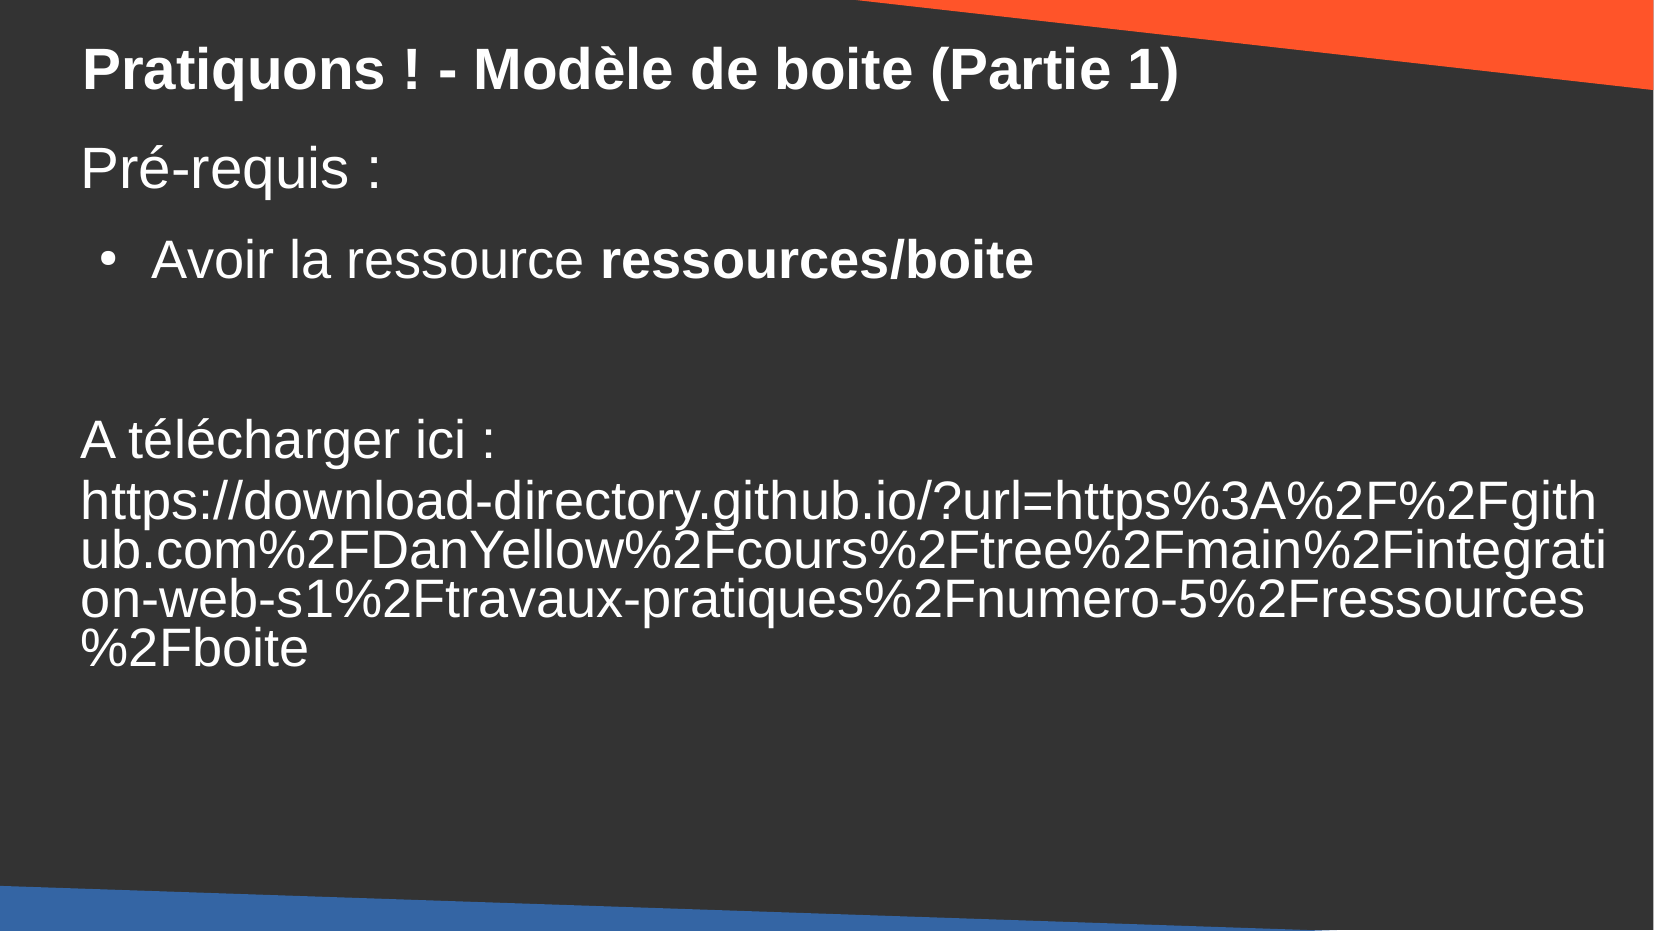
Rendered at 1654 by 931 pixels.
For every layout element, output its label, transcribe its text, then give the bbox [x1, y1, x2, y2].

text_box [855, 0, 1654, 91]
text_box [0, 885, 1337, 931]
list Pré-requis : Avoir la ressource ressources/boite A télécharger ici : https://download-directory.github.io/?url=https%3A%2F%2Fgithub.com%2FDanYellow%2Fcours%2Ftree%2Fmain%2Fintegration-web-s1%2Ftravaux-pratiques%2Fnumero-5%2Fressources%2Fboite [80, 135, 1620, 697]
title Pratiquons ! - Modèle de boite (Partie 1) [82, 37, 1571, 114]
